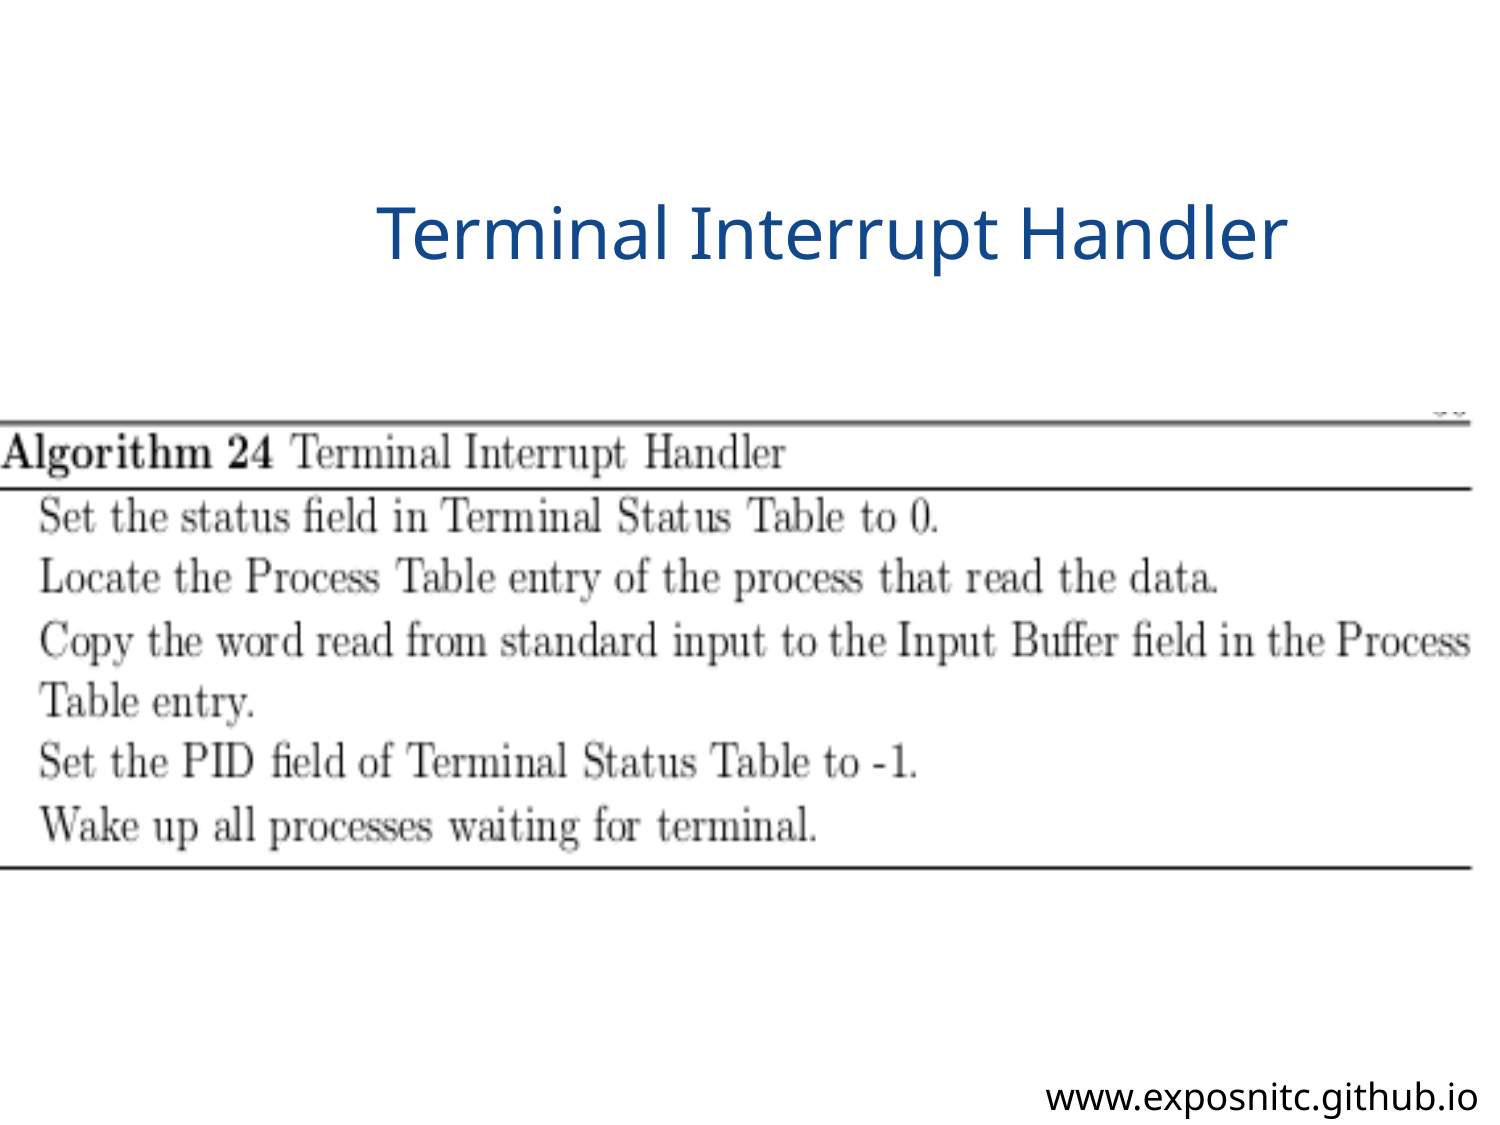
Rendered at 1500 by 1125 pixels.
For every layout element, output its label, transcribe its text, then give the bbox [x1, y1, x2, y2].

title Terminal Interrupt Handler [225, 174, 1440, 288]
text_box www.exposnitc.github.io [1025, 1065, 1500, 1125]
picture [0, 412, 1500, 893]
